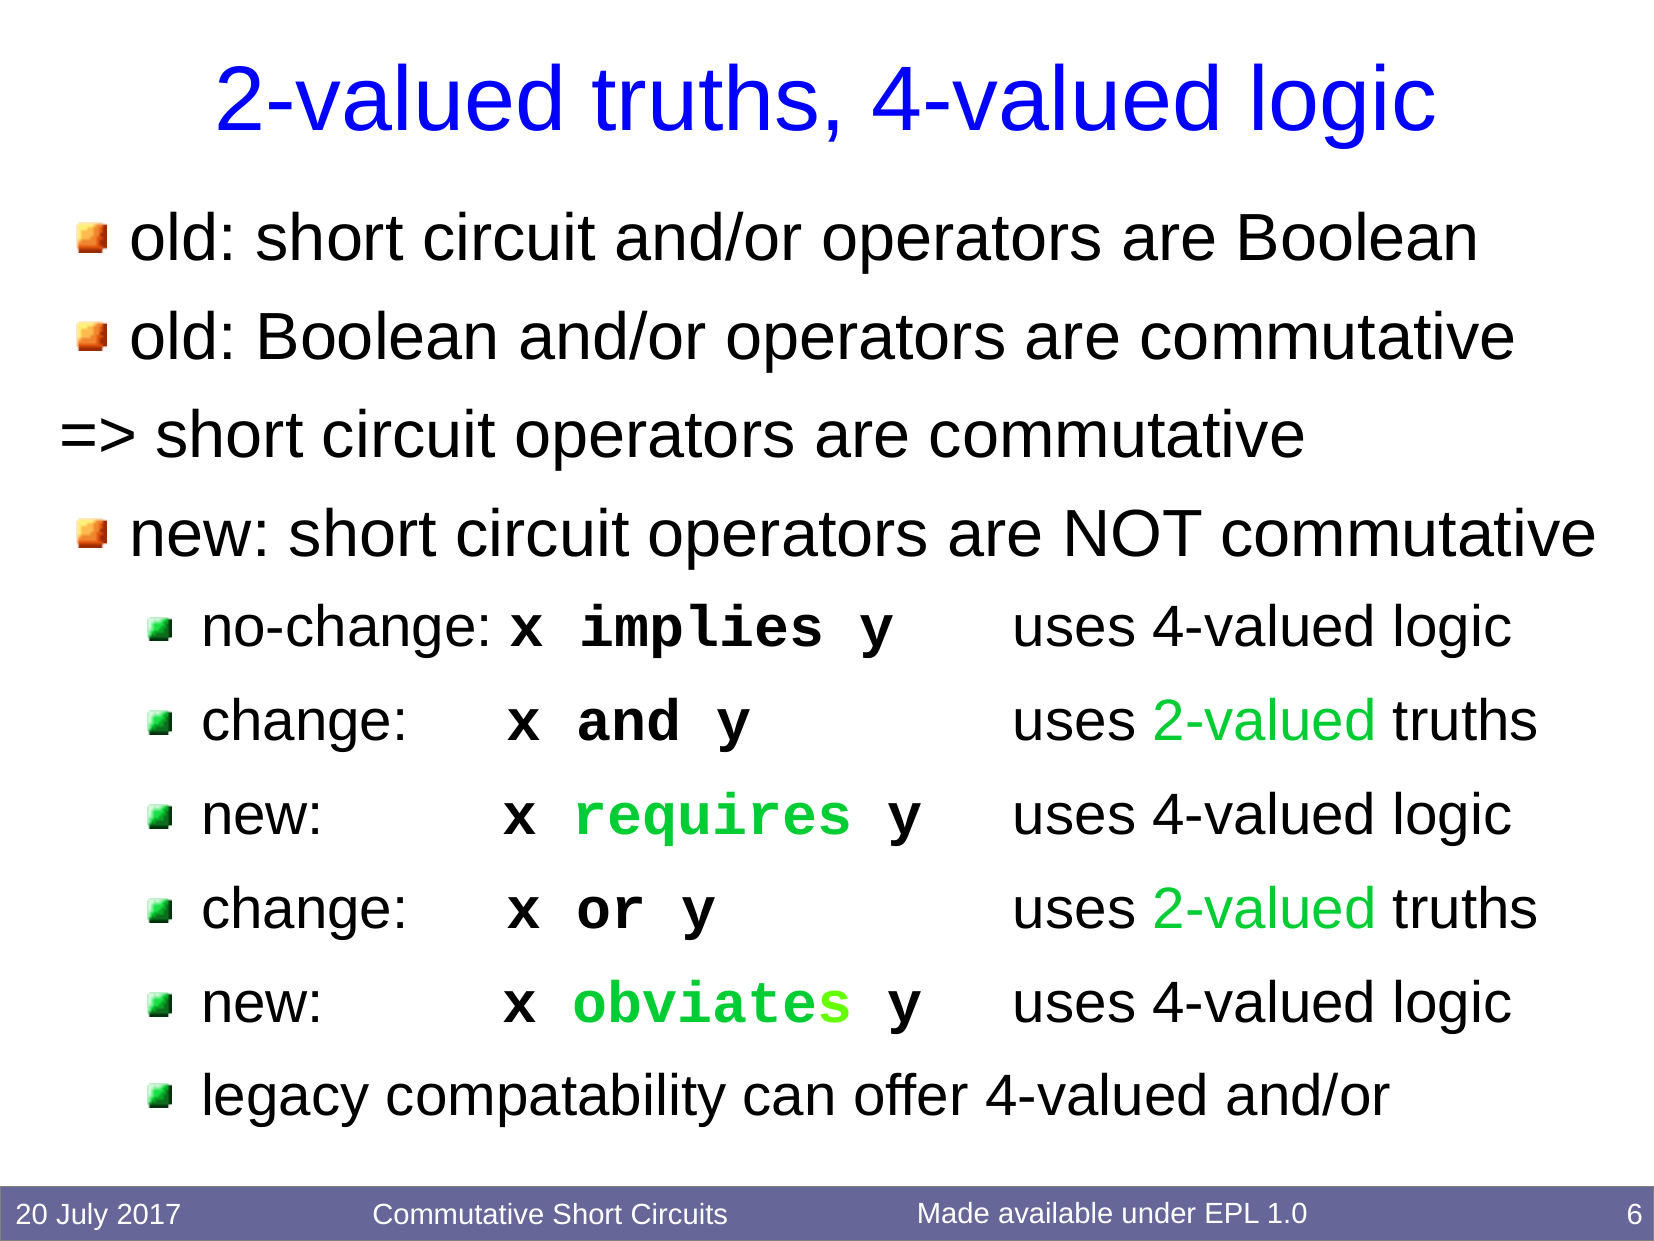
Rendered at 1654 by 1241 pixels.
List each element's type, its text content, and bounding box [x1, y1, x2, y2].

title 2-valued truths, 4-valued logic [82, 47, 1571, 150]
list old: short circuit and/or operators are Boolean old: Boolean and/or operators are commutative => short circuit operators are commutative new: short circuit operators are NOT commutative no-change: x implies y uses 4-valued logic change: x and y uses 2-valued truths new: x requires y uses 4-valued logic change: x or y uses 2-valued truths new: x obviates y uses 4-valued logic legacy compatability can offer 4-valued and/or [59, 200, 1654, 1201]
